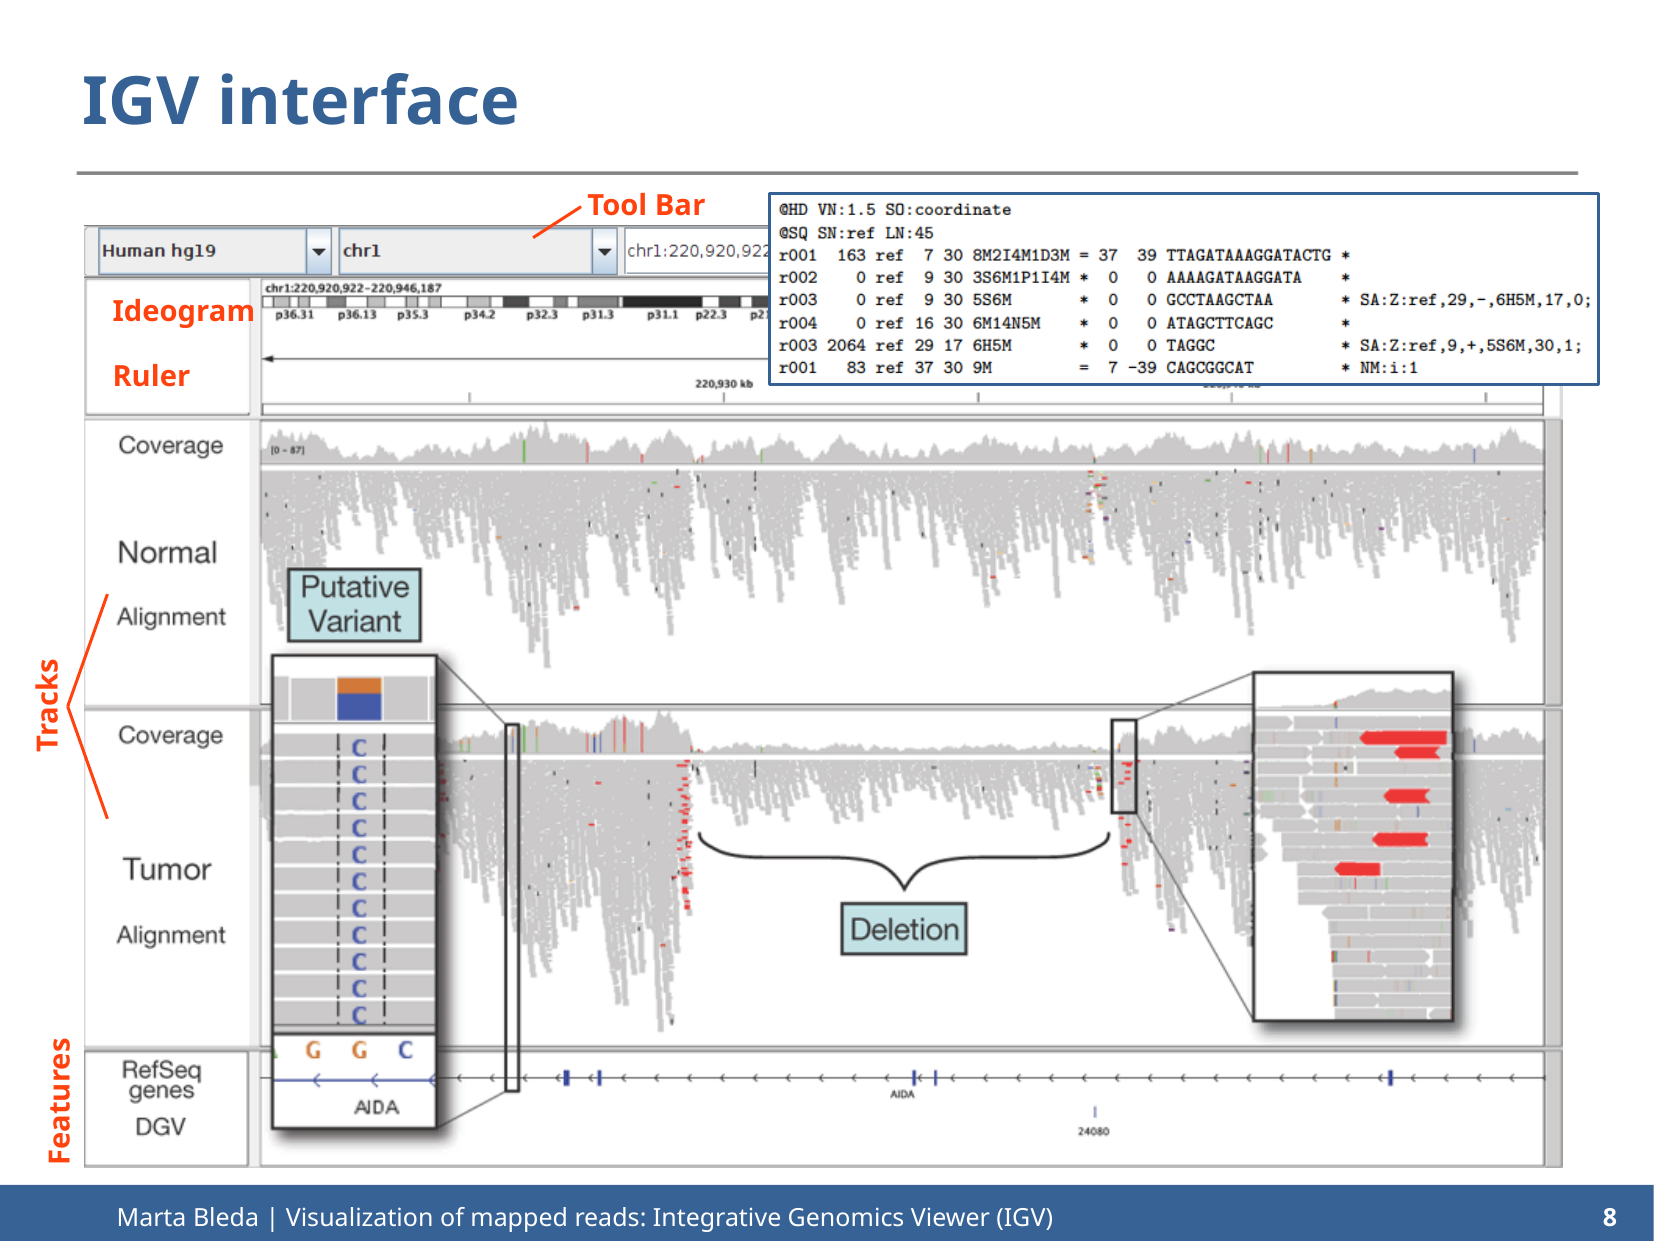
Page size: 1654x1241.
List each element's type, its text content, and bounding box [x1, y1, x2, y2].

text_box Tracks [19, 583, 68, 768]
picture [770, 194, 1598, 384]
title IGV interface [82, 49, 1571, 148]
picture [74, 170, 1580, 175]
text_box Features [30, 996, 80, 1181]
text_box Ruler [97, 348, 282, 397]
picture [84, 225, 1563, 1168]
text_box Tool Bar [572, 176, 757, 226]
text_box Ideogram [97, 283, 282, 332]
